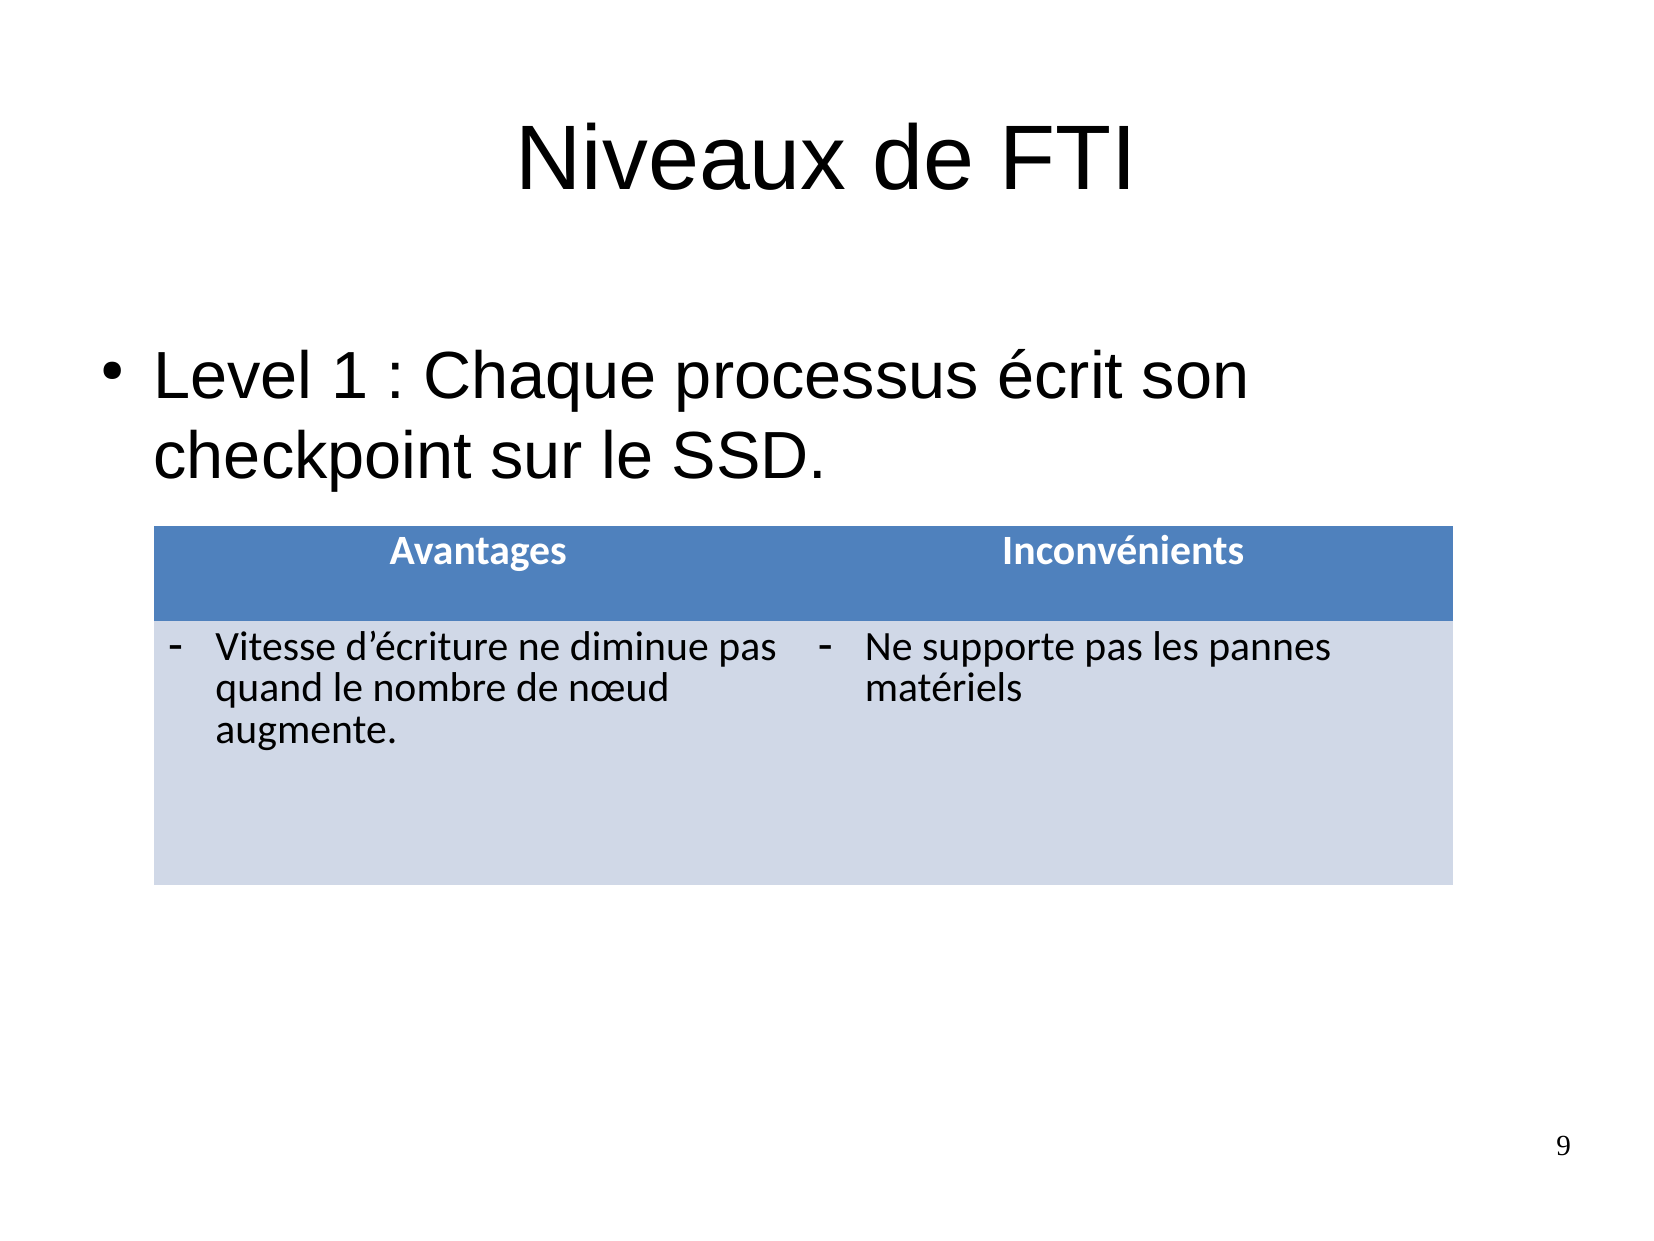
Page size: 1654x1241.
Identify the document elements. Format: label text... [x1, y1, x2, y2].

table_cell Vitesse d’écriture ne diminue pas quand le nombre de nœud augmente. [154, 621, 803, 885]
table_header Inconvénients [803, 526, 1453, 621]
table_header Avantages [154, 526, 803, 621]
list Level 1 : Chaque processus écrit son checkpoint sur le SSD. [82, 331, 1538, 1052]
table_cell Ne supporte pas les pannes matériels [803, 621, 1453, 885]
title Niveaux de FTI [82, 49, 1571, 257]
